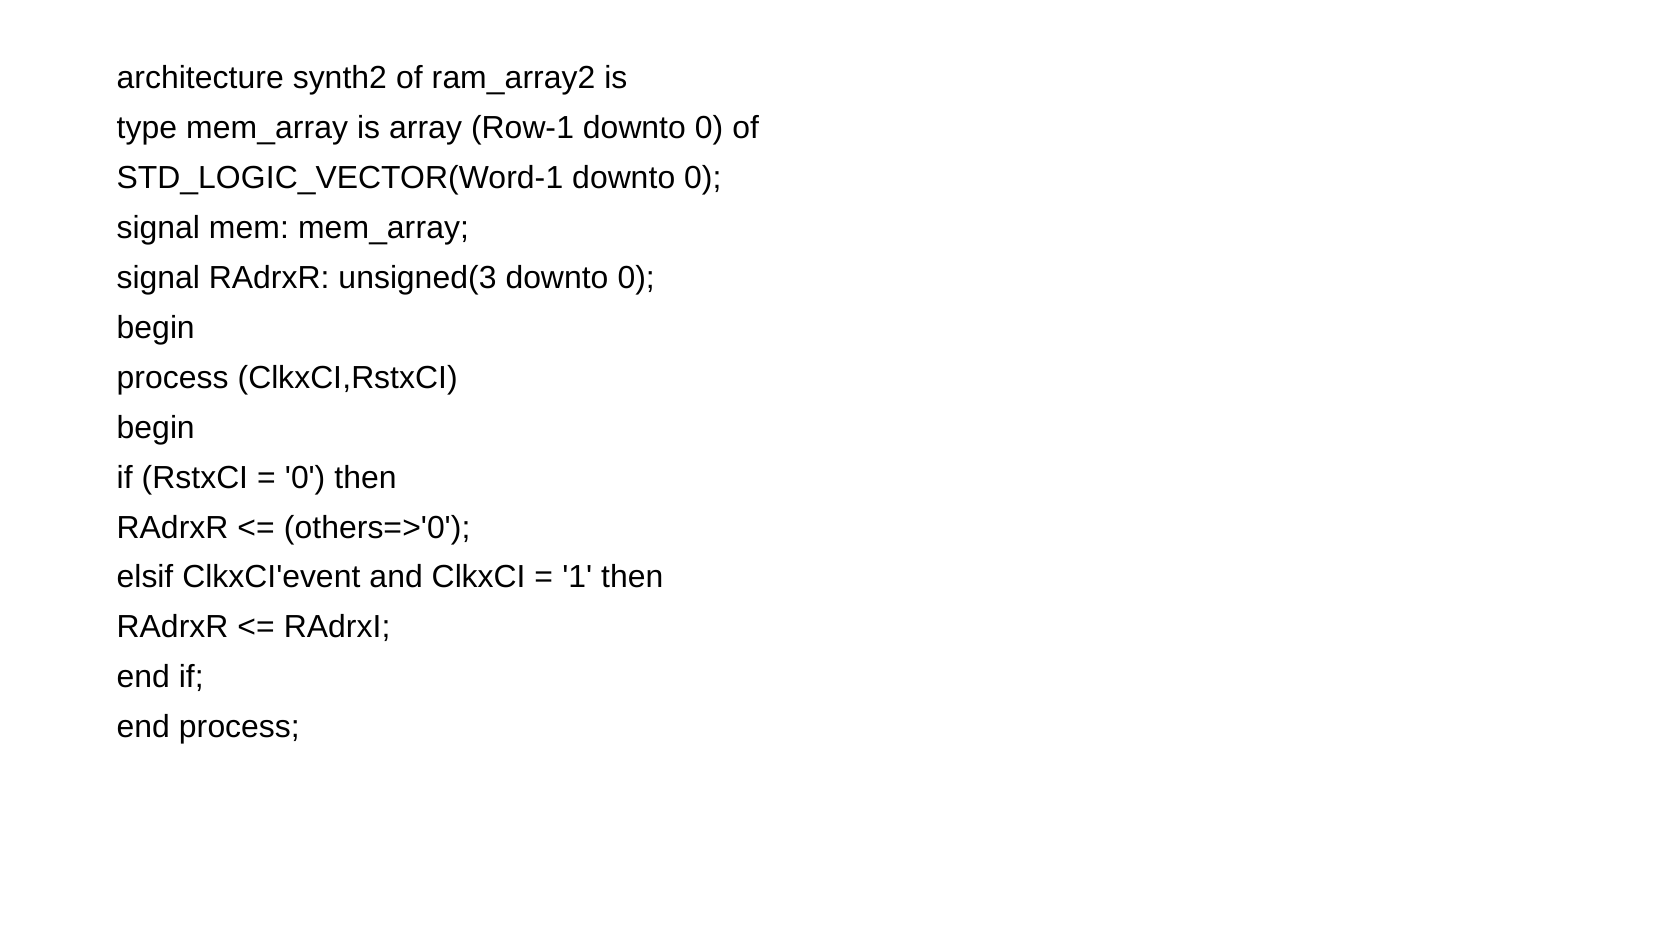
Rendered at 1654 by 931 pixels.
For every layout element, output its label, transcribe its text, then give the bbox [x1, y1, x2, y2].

list architecture synth2 of ram_array2 is type mem_array is array (Row-1 downto 0) of STD_LOGIC_VECTOR(Word-1 downto 0); signal mem: mem_array; signal RAdrxR: unsigned(3 downto 0); begin process (ClkxCI,RstxCI) begin if (RstxCI = '0') then RAdrxR <= (others=>'0'); elsif ClkxCI'event and ClkxCI = '1' then RAdrxR <= RAdrxI; end if; end process; [82, 60, 1571, 758]
